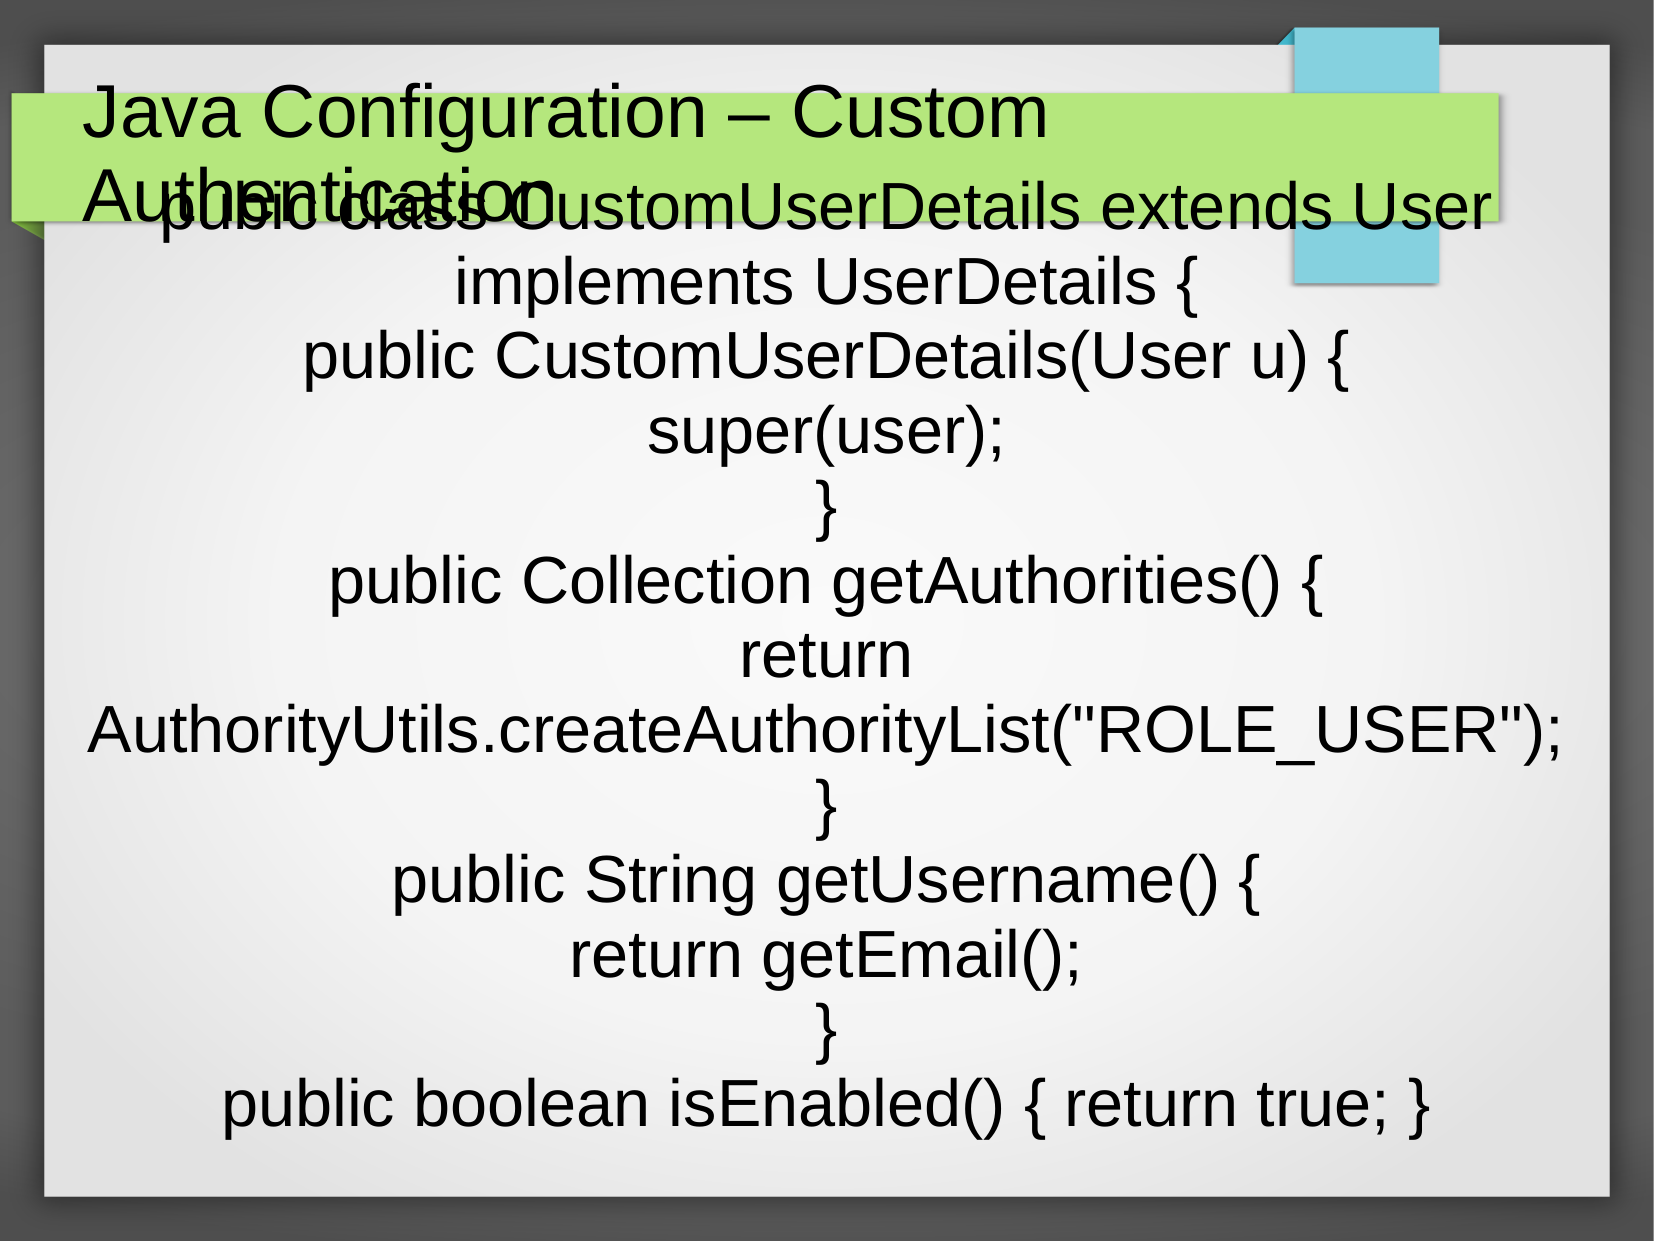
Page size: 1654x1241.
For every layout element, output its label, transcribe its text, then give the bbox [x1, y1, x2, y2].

subtitle pubic class CustomUserDetails extends User implements UserDetails { public CustomUserDetails(User u) { super(user); } public Collection getAuthorities() { return AuthorityUtils.createAuthorityList("ROLE_USER"); } public String getUsername() { return getEmail(); } public boolean isEnabled() { return true; } [82, 168, 1571, 1141]
picture [0, 0, 1654, 1241]
title Java Configuration – Custom Authentication [82, 69, 1264, 168]
